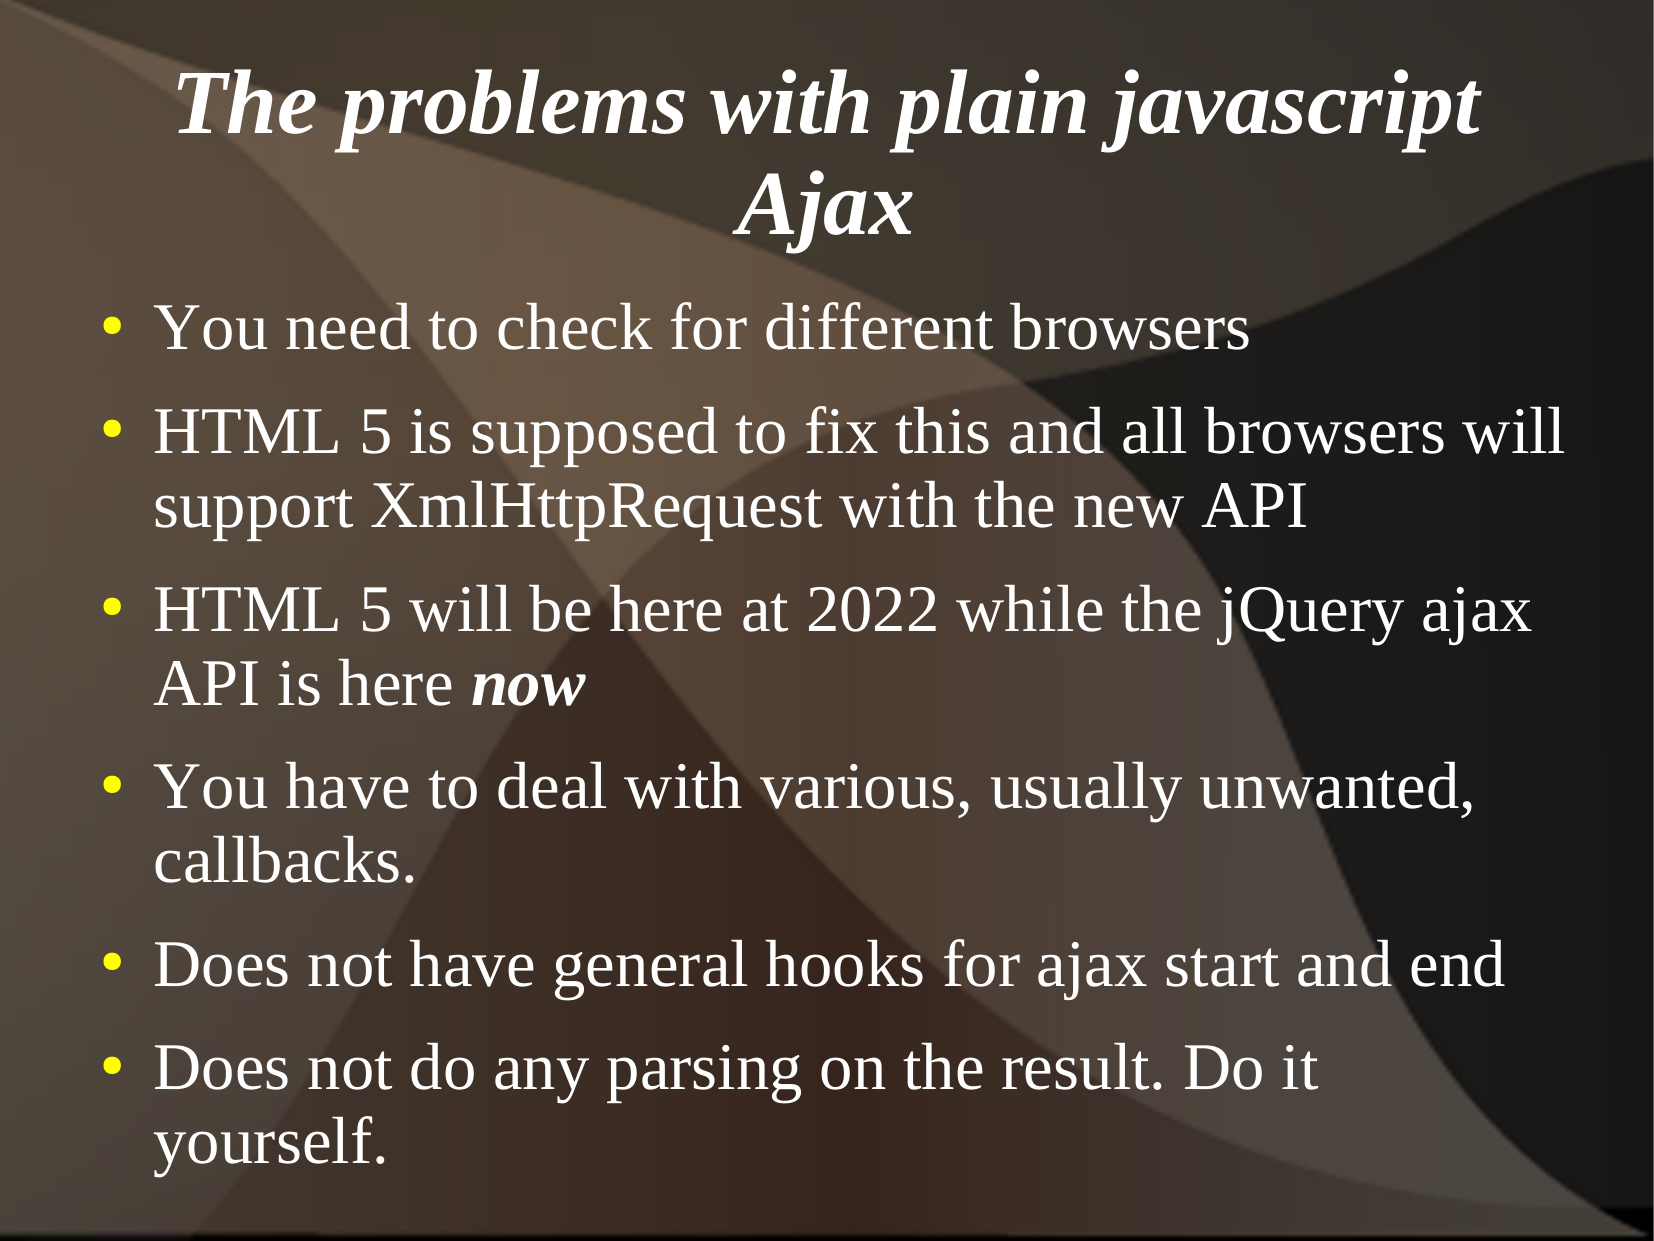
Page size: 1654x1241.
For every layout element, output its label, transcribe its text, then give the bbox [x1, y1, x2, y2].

title The problems with plain javascript Ajax [82, 51, 1571, 255]
list You need to check for different browsers HTML 5 is supposed to fix this and all browsers will support XmlHttpRequest with the new API HTML 5 will be here at 2022 while the jQuery ajax API is here now You have to deal with various, usually unwanted, callbacks. Does not have general hooks for ajax start and end Does not do any parsing on the result. Do it yourself. [82, 290, 1571, 1179]
picture [0, 0, 1654, 1241]
